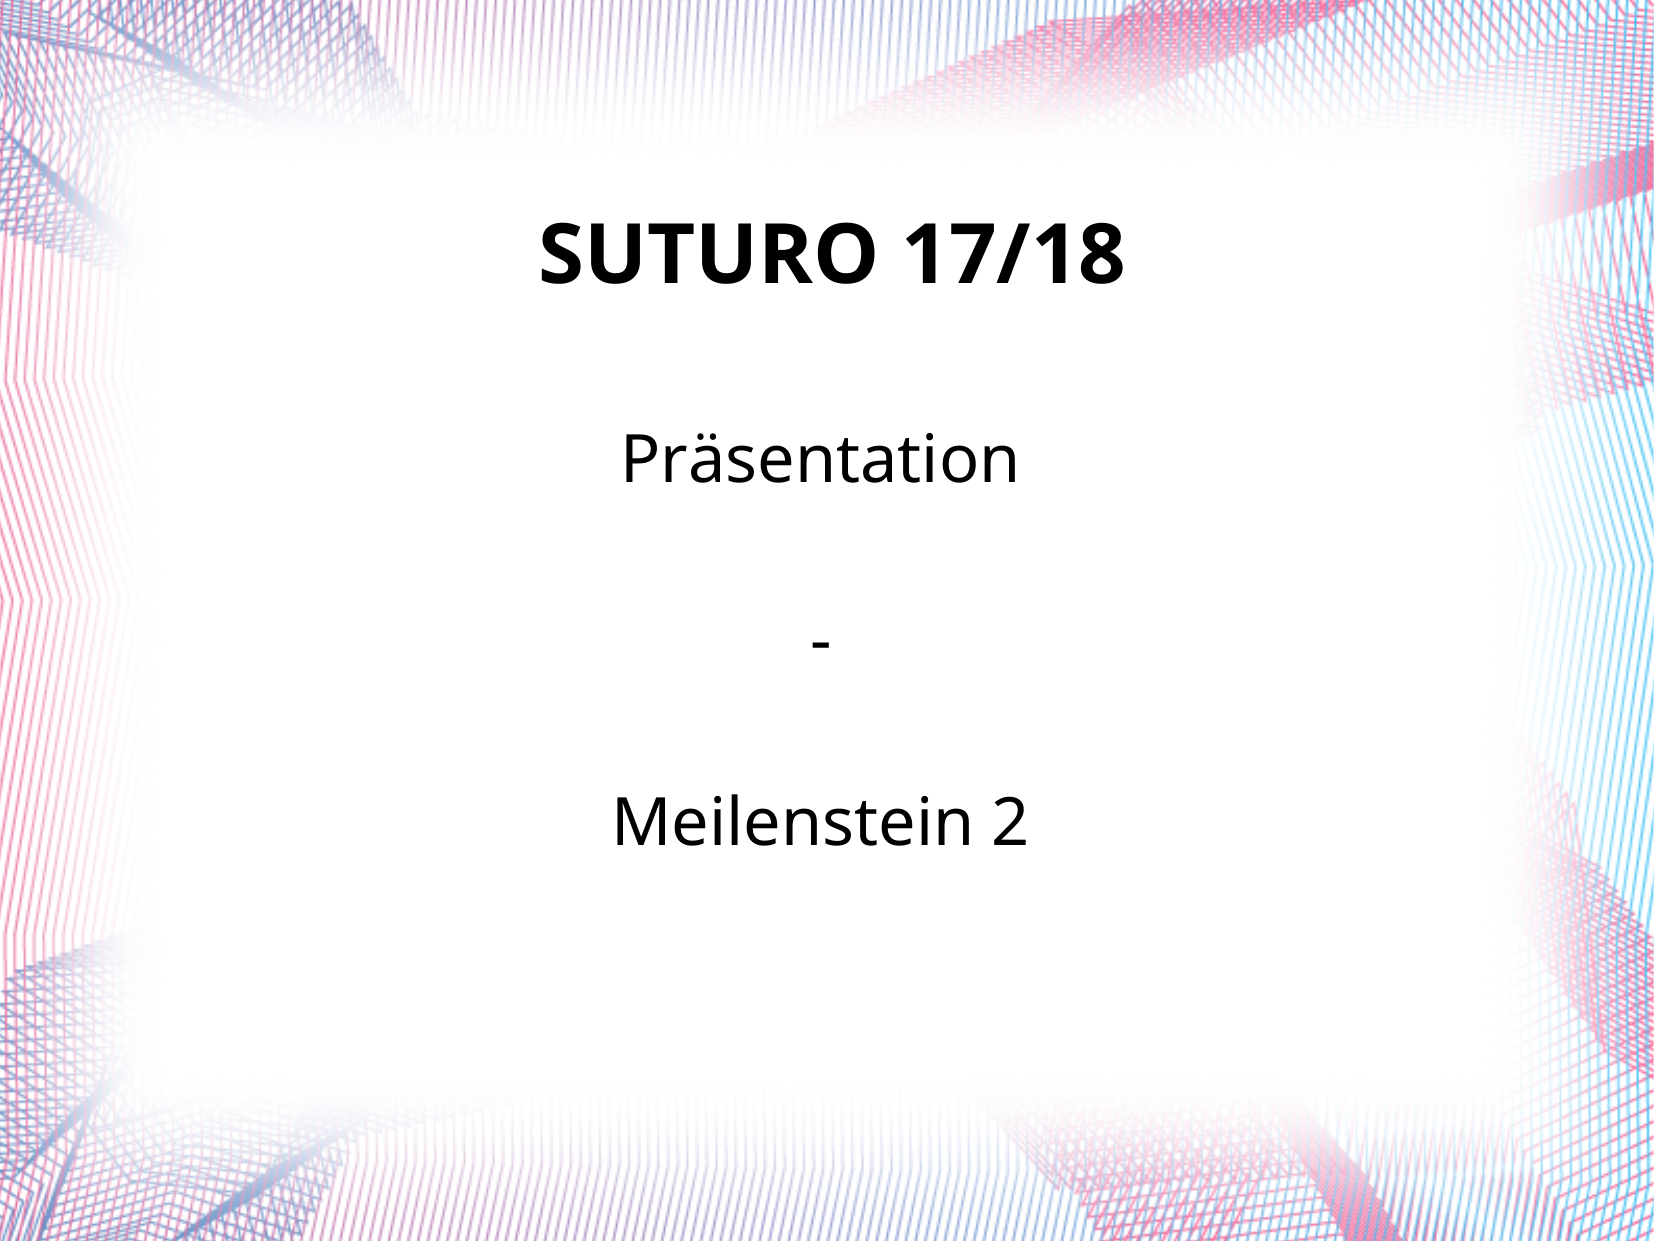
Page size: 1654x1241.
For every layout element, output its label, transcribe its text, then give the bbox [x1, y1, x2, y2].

subtitle Präsentation - Meilenstein 2 [76, 274, 1565, 1093]
title SUTURO 17/18 [88, 147, 1577, 355]
picture [0, 0, 1654, 1241]
